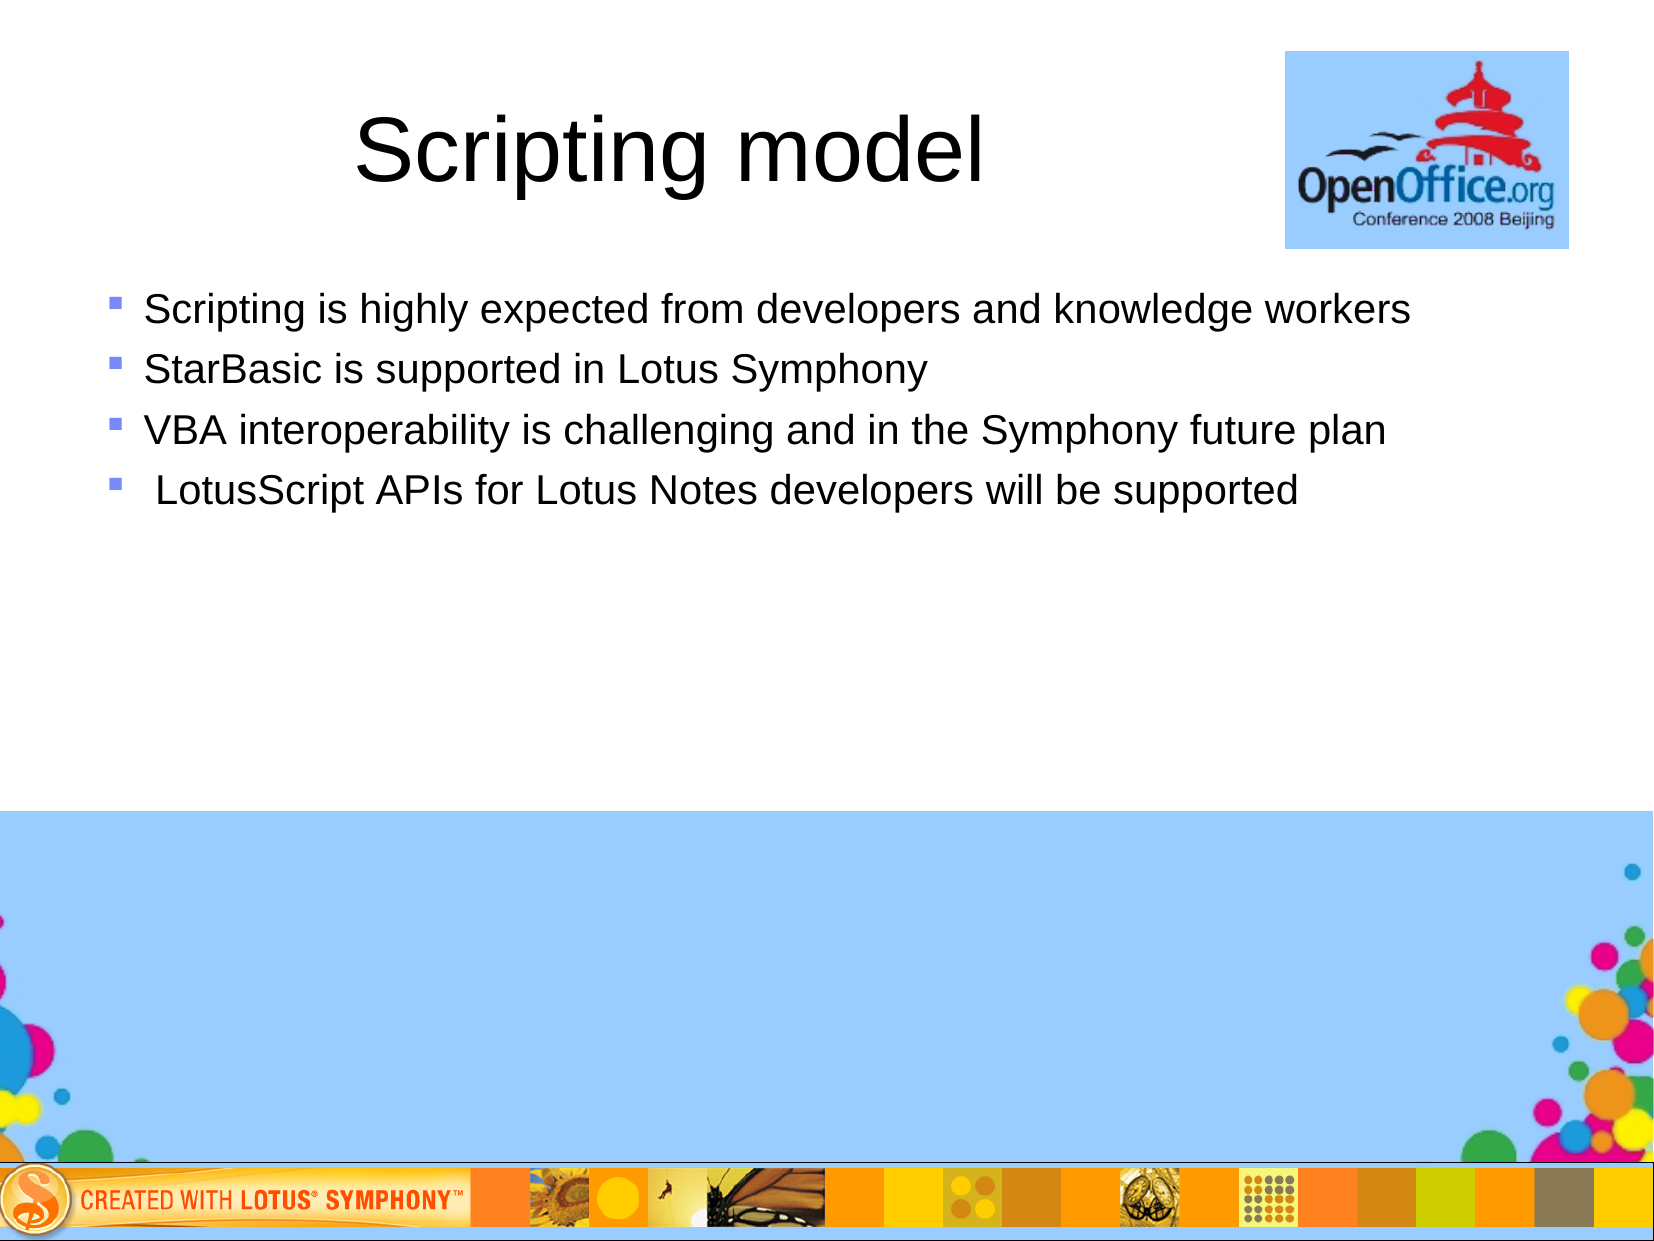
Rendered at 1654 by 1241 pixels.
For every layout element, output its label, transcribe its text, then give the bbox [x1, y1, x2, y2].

picture [0, 1163, 1653, 1240]
picture [1285, 51, 1569, 250]
picture [0, 810, 1654, 1162]
title Scripting model [82, 49, 1258, 257]
text_box Scripting is highly expected from developers and knowledge workers StarBasic is supported in Lotus Symphony VBA interoperability is challenging and in the Symphony future plan LotusScript APIs for Lotus Notes developers will be supported [91, 281, 1480, 1099]
